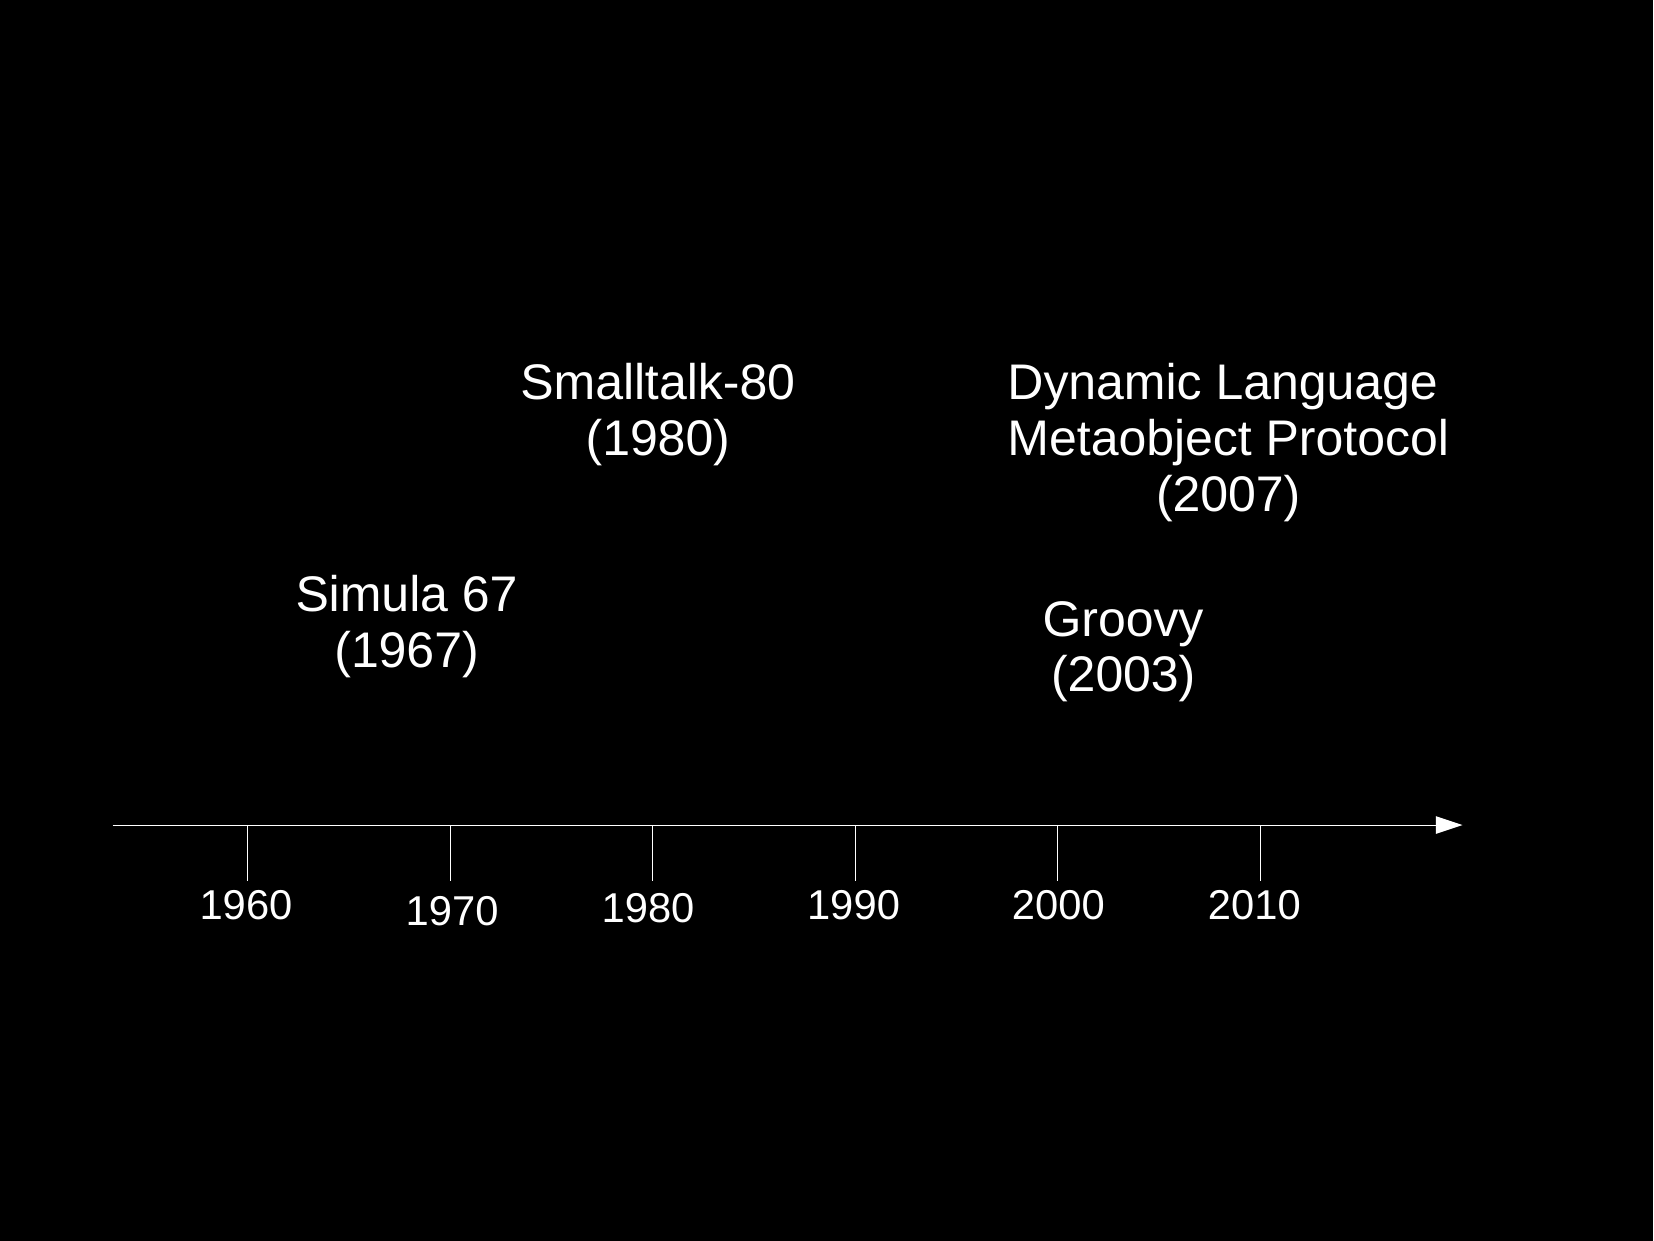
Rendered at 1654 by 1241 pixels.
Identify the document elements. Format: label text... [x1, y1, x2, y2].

text_box Simula 67 (1967) [280, 559, 533, 686]
text_box 1970 [390, 880, 562, 961]
text_box 2010 [1193, 874, 1364, 955]
text_box 1980 [586, 877, 758, 958]
text_box Dynamic Language Metaobject Protocol (2007) [992, 347, 1465, 530]
text_box 2000 [997, 874, 1168, 955]
text_box Groovy (2003) [1027, 583, 1219, 710]
text_box 1960 [184, 874, 356, 955]
text_box Smalltalk-80 (1980) [505, 347, 811, 474]
text_box 1990 [792, 874, 963, 955]
